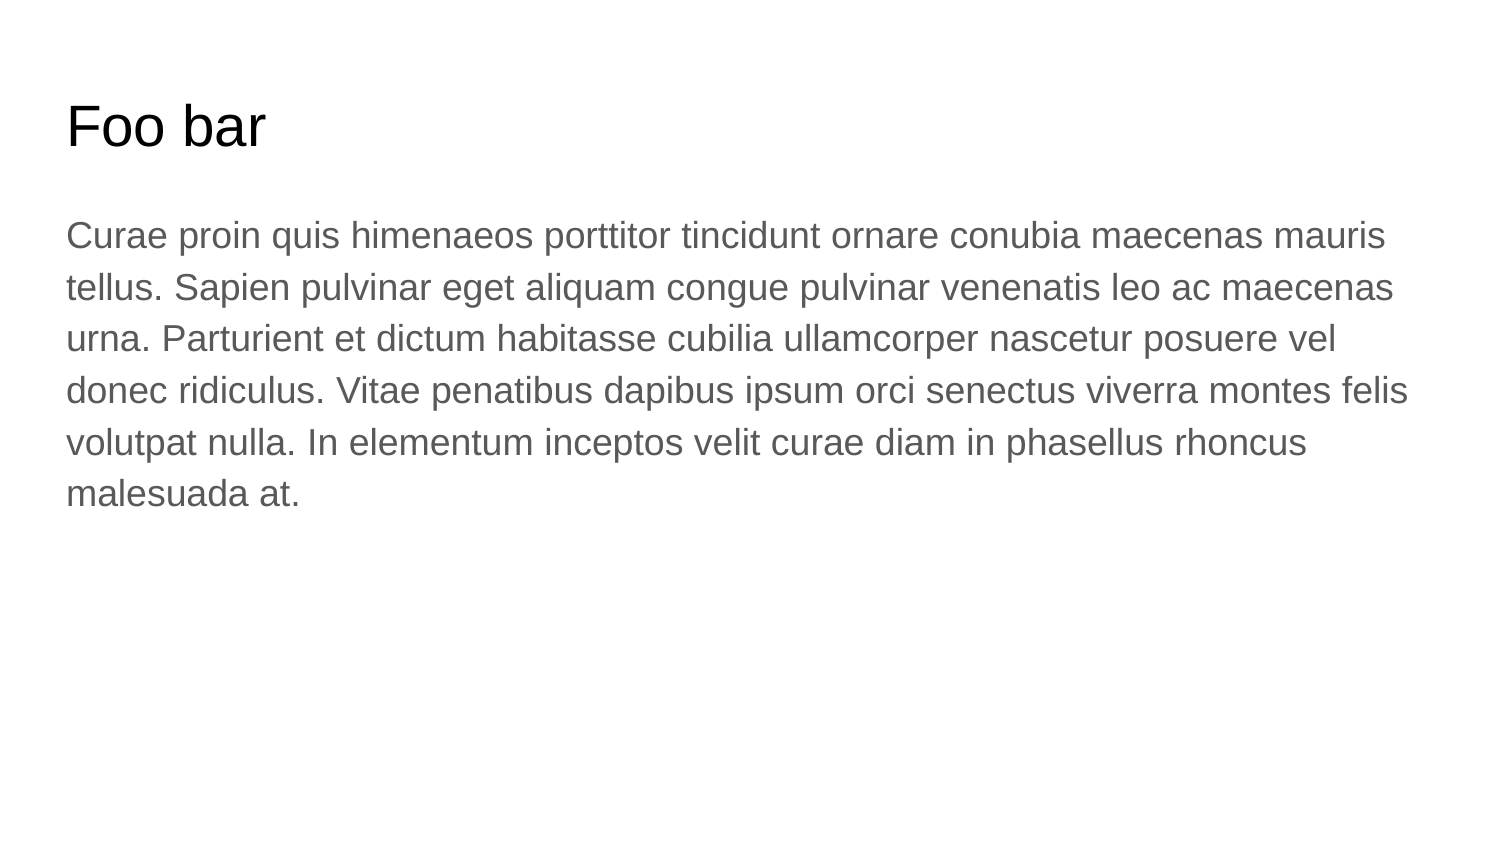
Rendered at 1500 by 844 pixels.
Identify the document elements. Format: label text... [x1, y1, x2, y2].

list Curae proin quis himenaeos porttitor tincidunt ornare conubia maecenas mauris tellus. Sapien pulvinar eget aliquam congue pulvinar venenatis leo ac maecenas urna. Parturient et dictum habitasse cubilia ullamcorper nascetur posuere vel donec ridiculus. Vitae penatibus dapibus ipsum orci senectus viverra montes felis volutpat nulla. In elementum inceptos velit curae diam in phasellus rhoncus malesuada at. [51, 189, 1449, 750]
title Foo bar [51, 72, 1449, 167]
